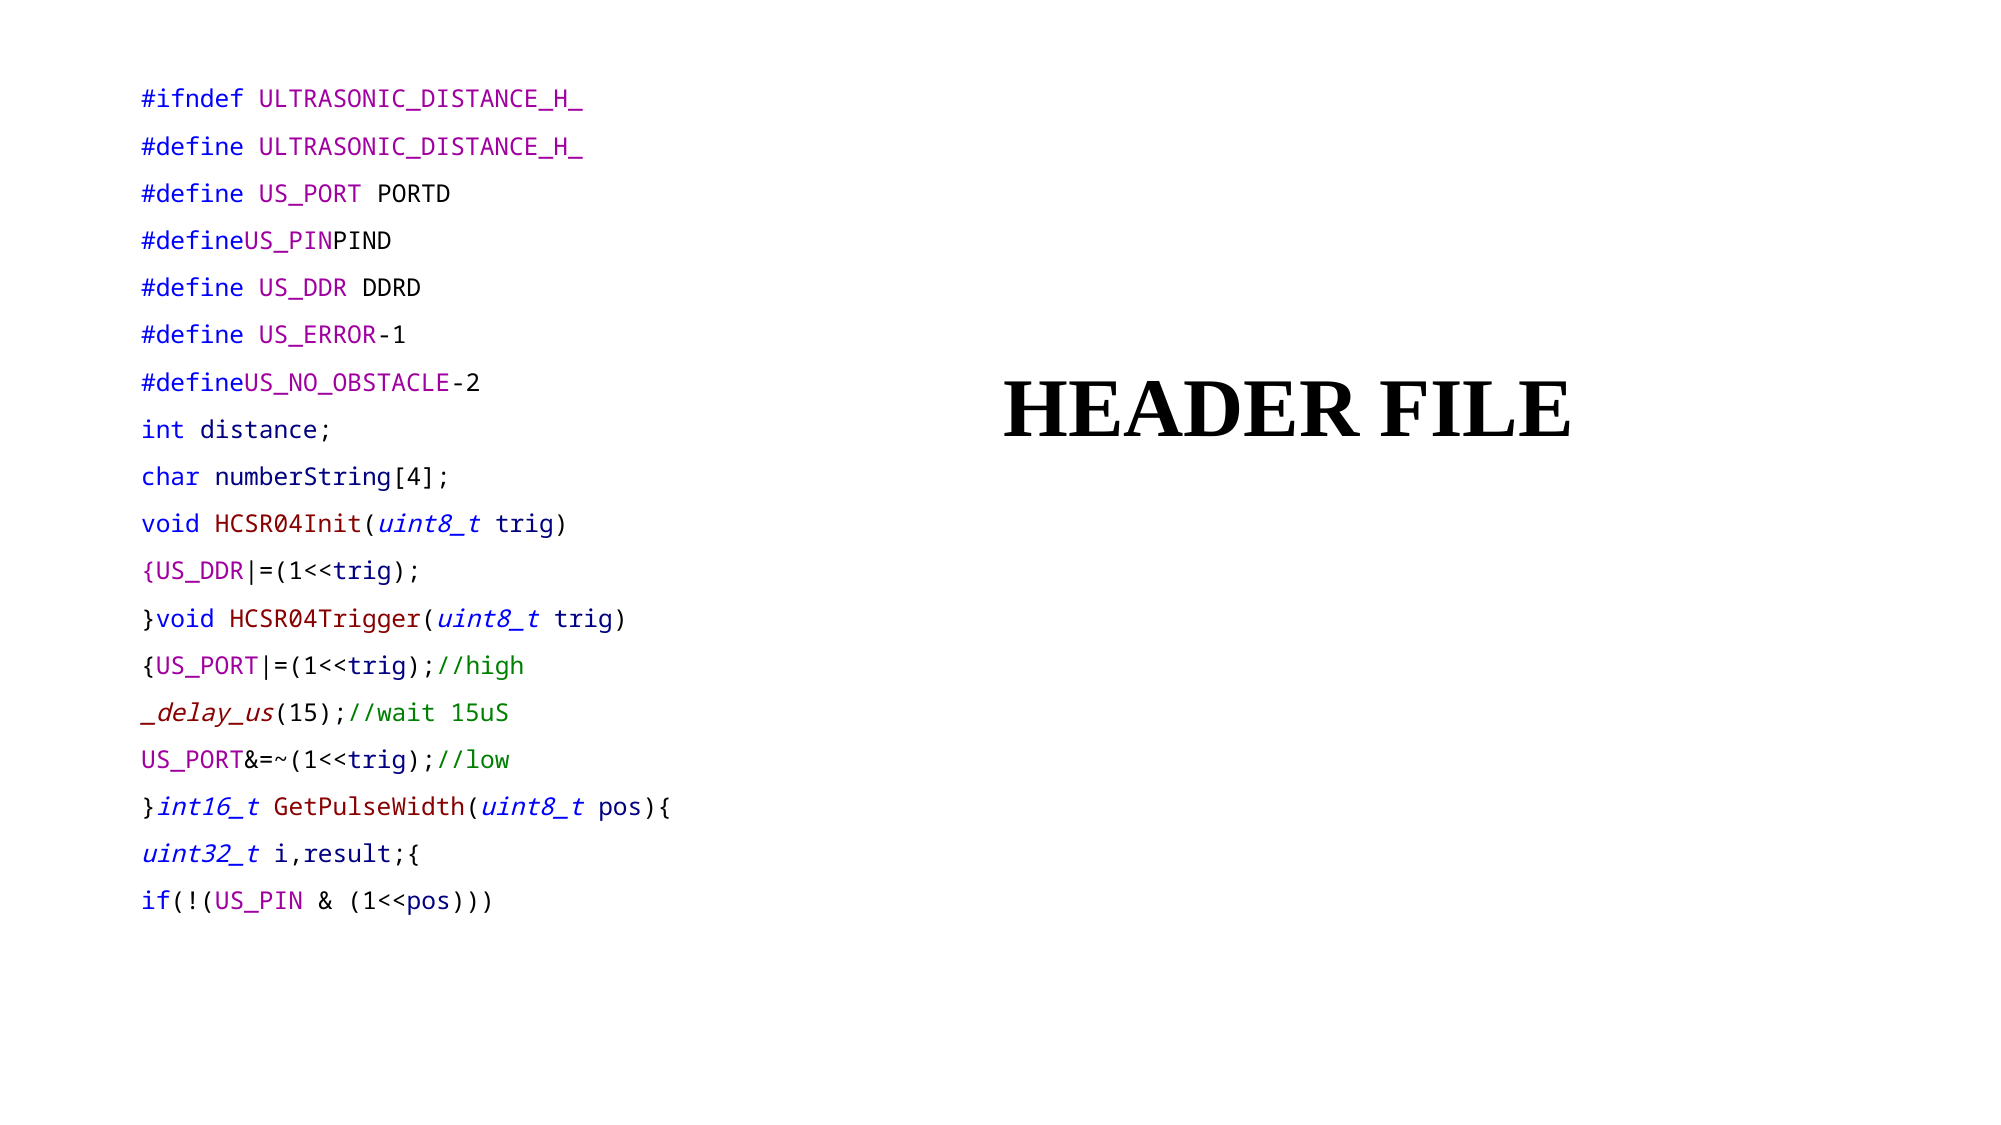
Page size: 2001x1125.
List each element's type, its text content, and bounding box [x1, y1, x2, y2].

title HEADER FILE [988, 195, 2000, 462]
list #ifndef ULTRASONIC_DISTANCE_H_ #define ULTRASONIC_DISTANCE_H_ #define US_PORT PORTD #defineUS_PINPIND #define US_DDR DDRD #define US_ERROR-1 #defineUS_NO_OBSTACLE-2 int distance; char numberString[4]; void HCSR04Init(uint8_t trig) {US_DDR|=(1<<trig); }void HCSR04Trigger(uint8_t trig) {US_PORT|=(1<<trig);//high _delay_us(15);//wait 15uS US_PORT&=~(1<<trig);//low }int16_t GetPulseWidth(uint8_t pos){ uint32_t i,result;{ if(!(US_PIN & (1<<pos))) [126, 79, 1874, 930]
